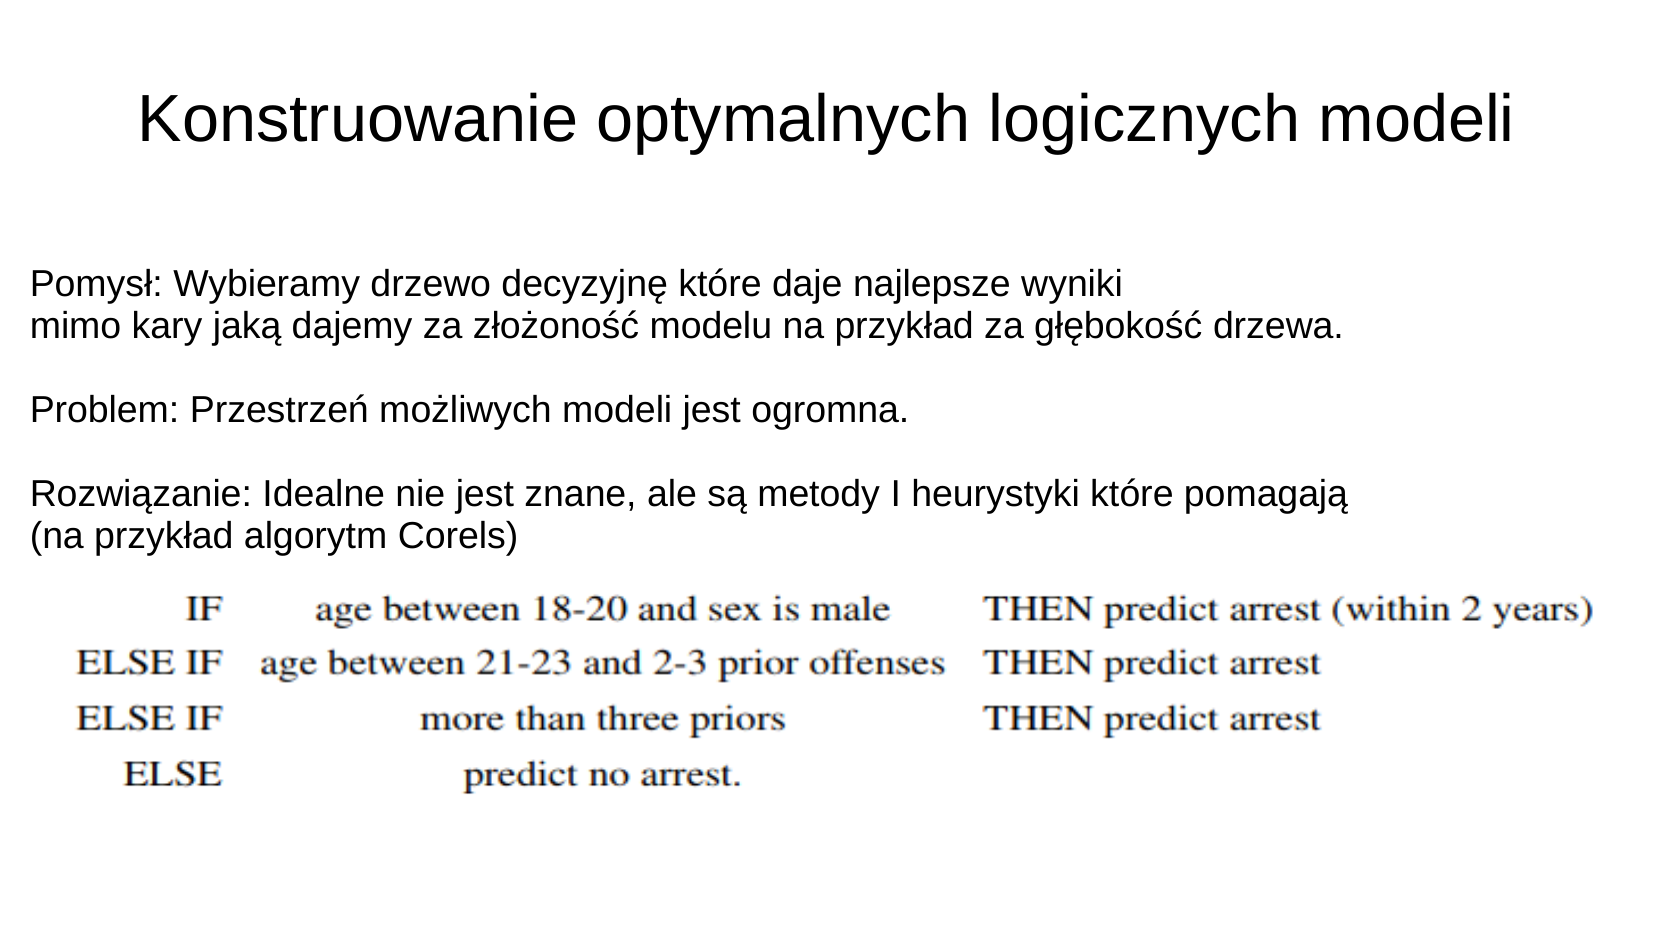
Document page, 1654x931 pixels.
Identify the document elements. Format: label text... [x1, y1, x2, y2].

picture [28, 569, 1636, 811]
text_box Pomysł: Wybieramy drzewo decyzyjnę które daje najlepsze wyniki mimo kary jaką dajemy za złożoność modelu na przykład za głębokość drzewa. Problem: Przestrzeń możliwych modeli jest ogromna. Rozwiązanie: Idealne nie jest znane, ale są metody I heurystyki które pomagają (na przykład algorytm Corels) [15, 255, 1381, 606]
title Konstruowanie optymalnych logicznych modeli [82, 37, 1571, 193]
